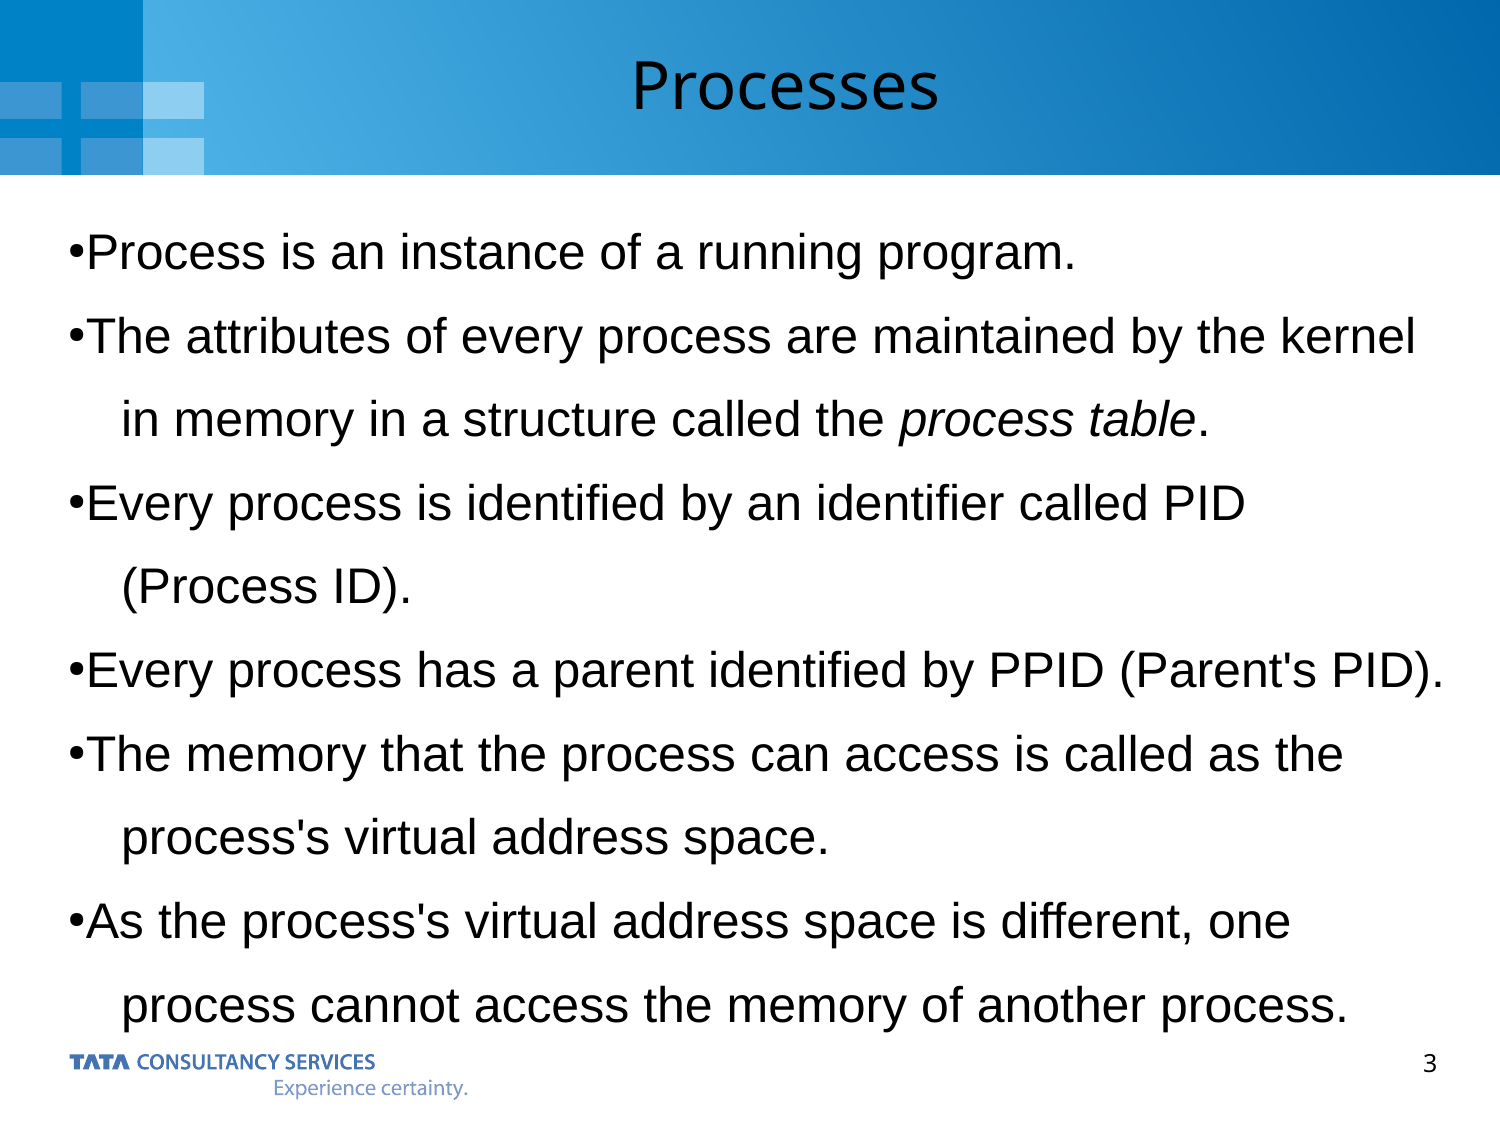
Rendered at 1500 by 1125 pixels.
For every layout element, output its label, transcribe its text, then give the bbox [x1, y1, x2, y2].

text_box Process is an instance of a running program. The attributes of every process are maintained by the kernel in memory in a structure called the process table. Every process is identified by an identifier called PID (Process ID). Every process has a parent identified by PPID (Parent's PID). The memory that the process can access is called as the process's virtual address space. As the process's virtual address space is different, one process cannot access the memory of another process. [35, 188, 1465, 1040]
text_box Processes [224, 11, 1347, 154]
